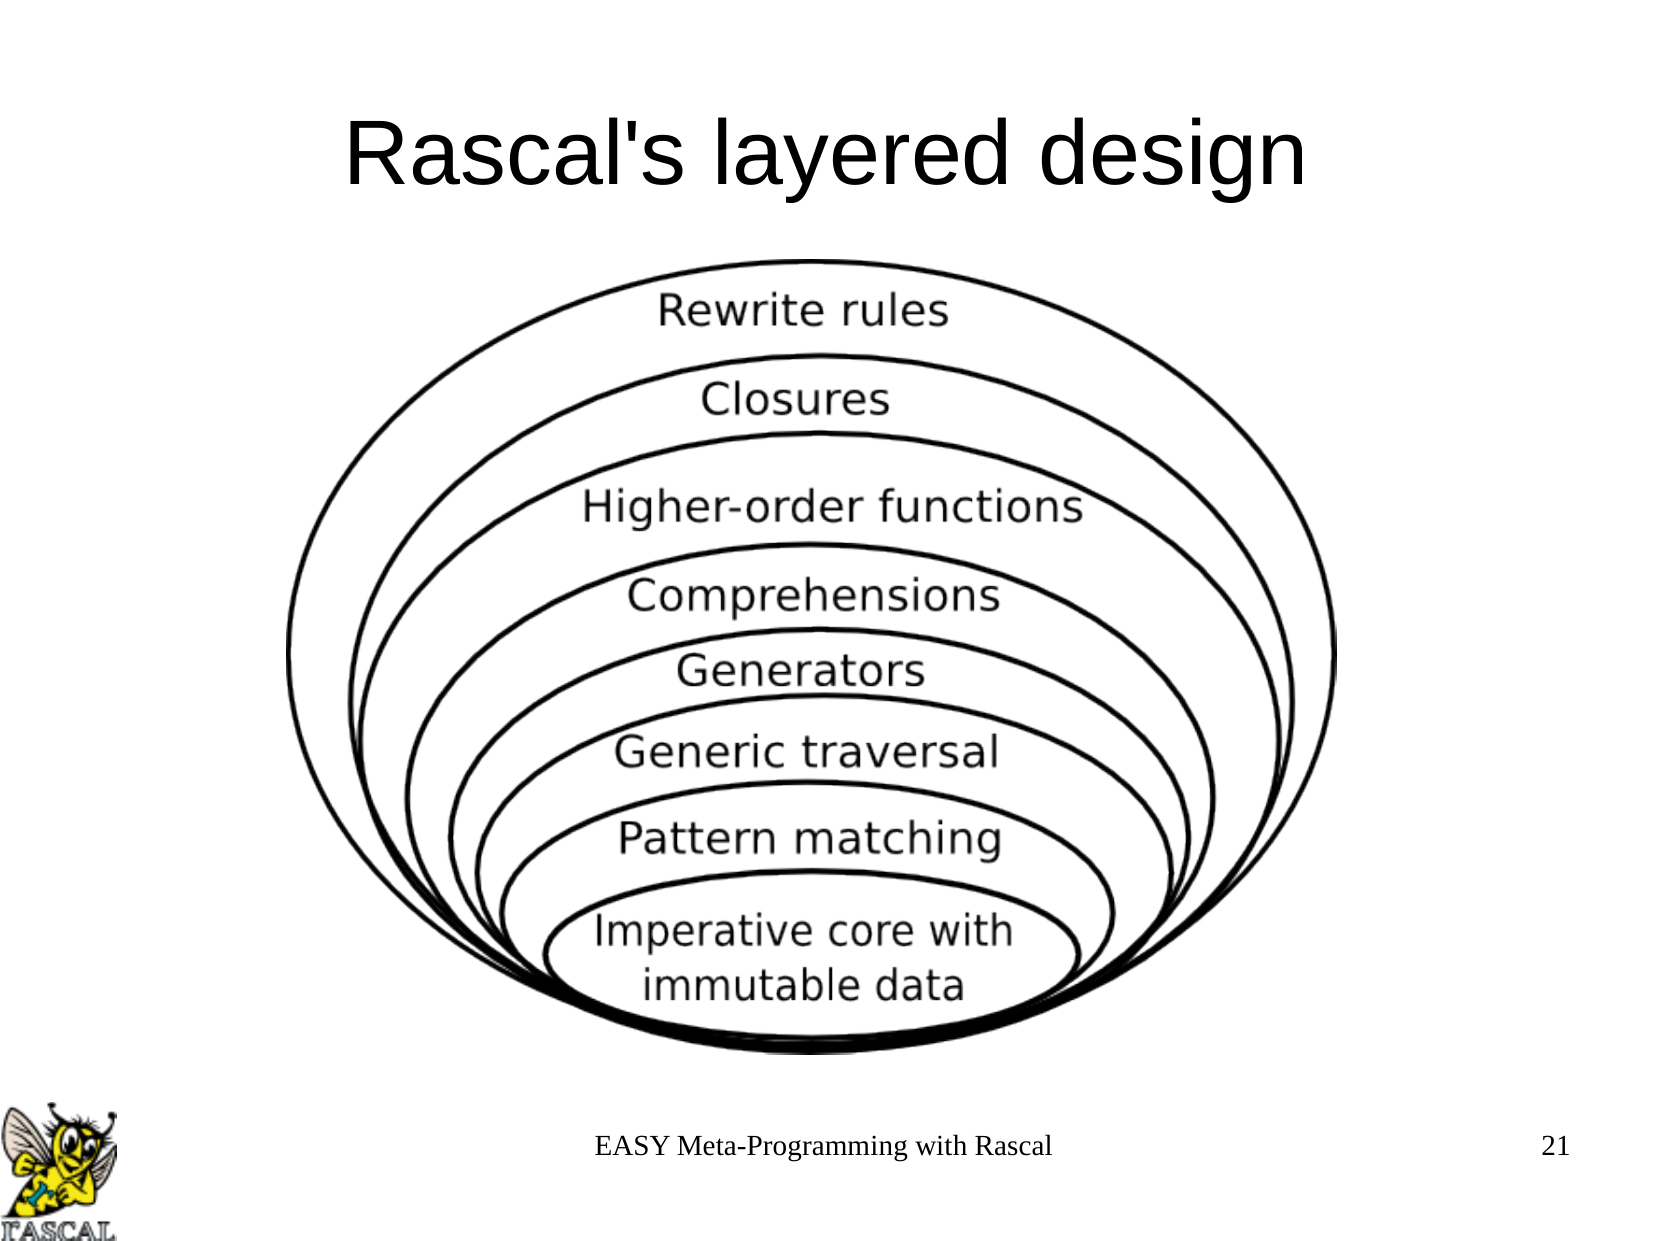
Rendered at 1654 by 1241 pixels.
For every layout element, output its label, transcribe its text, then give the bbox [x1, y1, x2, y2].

title Rascal's layered design [82, 49, 1571, 257]
picture [286, 259, 1337, 1055]
picture [0, 1102, 117, 1241]
